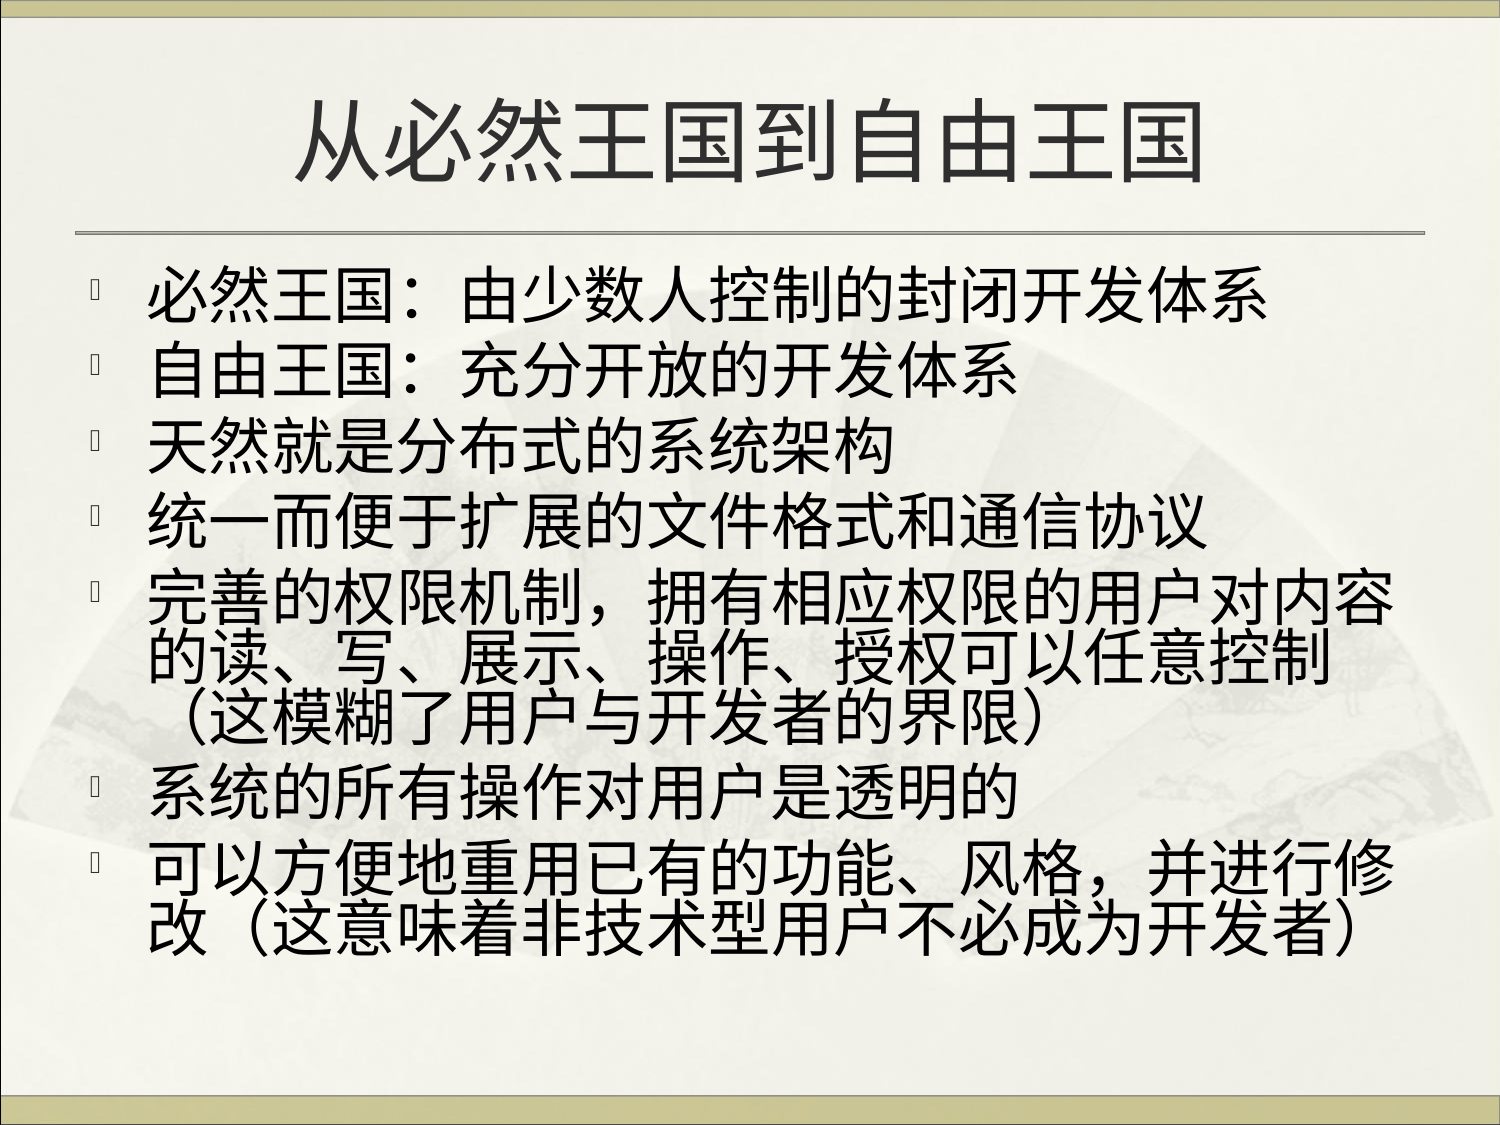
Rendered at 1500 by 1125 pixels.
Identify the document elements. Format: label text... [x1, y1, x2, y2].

list 必然王国：由少数人控制的封闭开发体系 自由王国：充分开放的开发体系 天然就是分布式的系统架构 统一而便于扩展的文件格式和通信协议 完善的权限机制，拥有相应权限的用户对内容的读、写、展示、操作、授权可以任意控制（这模糊了用户与开发者的界限） 系统的所有操作对用户是透明的 可以方便地重用已有的功能、风格，并进行修改（这意味着非技术型用户不必成为开发者） [75, 262, 1426, 1032]
picture [0, 0, 1500, 1125]
title 从必然王国到自由王国 [75, 45, 1426, 233]
